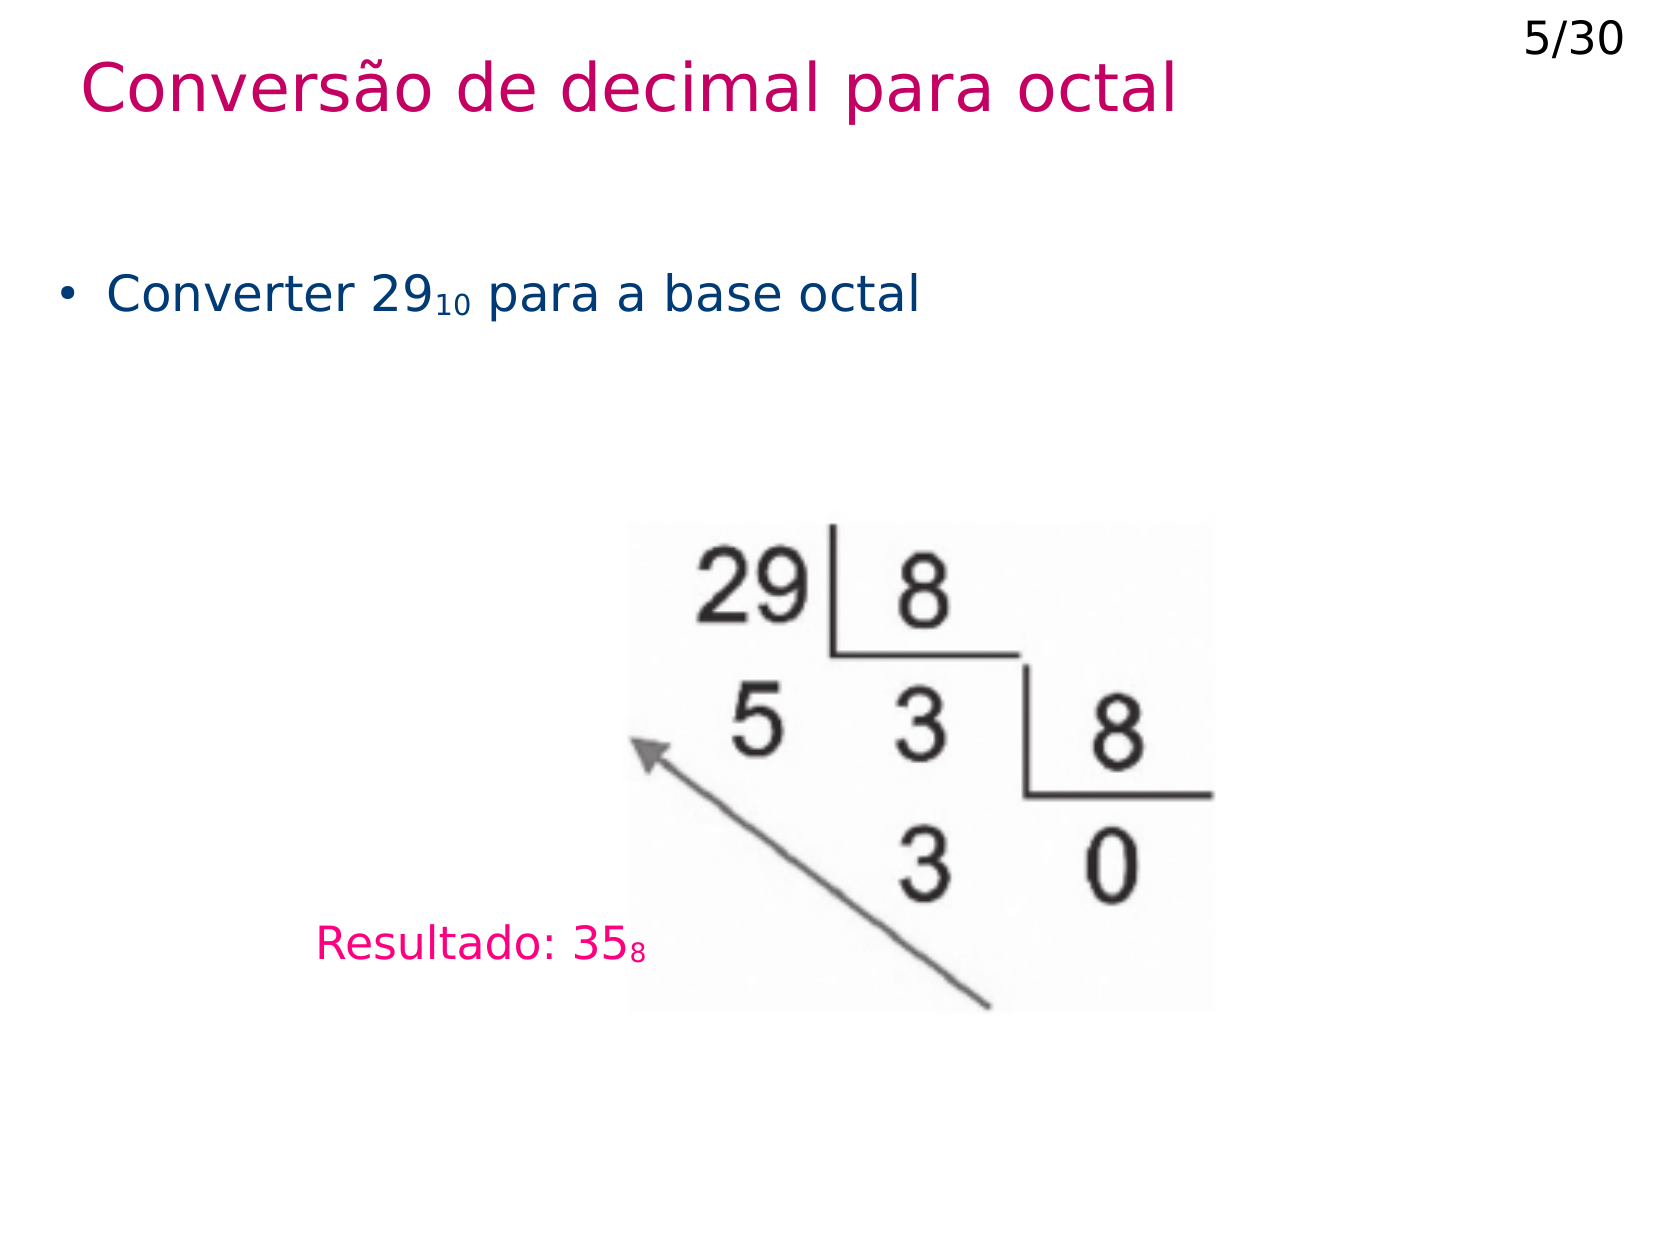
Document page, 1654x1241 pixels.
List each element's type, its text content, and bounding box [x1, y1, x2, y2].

picture [590, 496, 1245, 1040]
text_box Resultado: 358 [300, 909, 662, 978]
list Converter 2910 para a base octal [59, 236, 1625, 1211]
title Conversão de decimal para octal [59, 29, 1625, 148]
